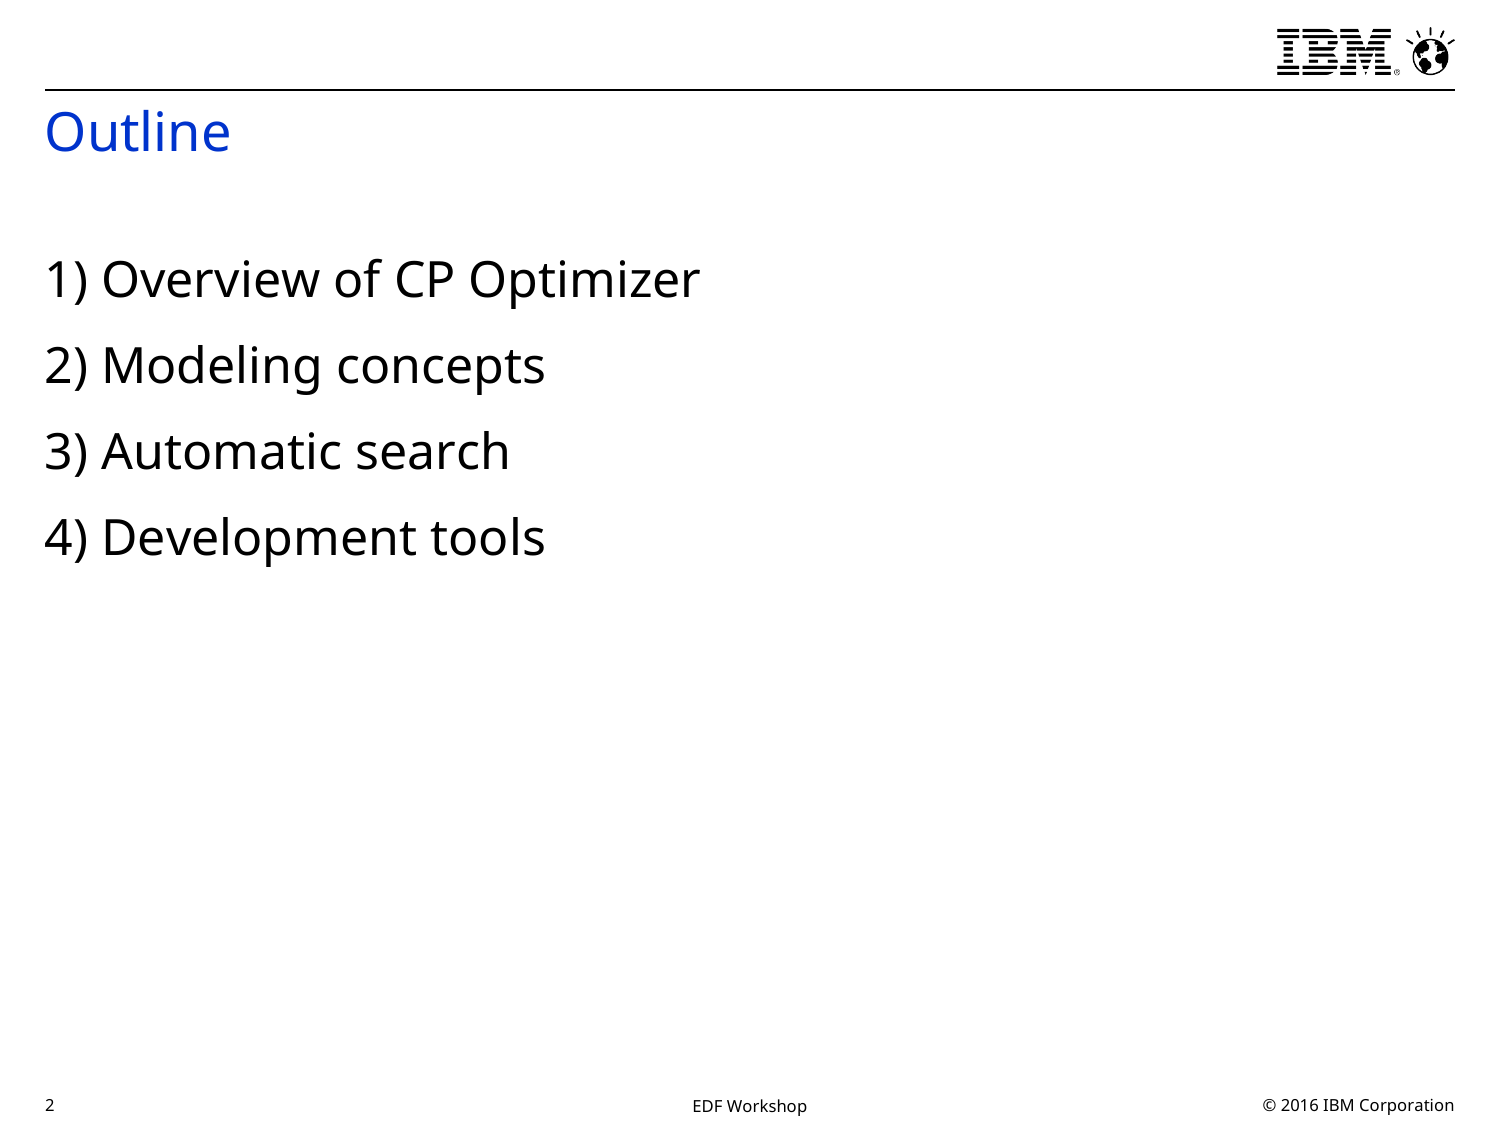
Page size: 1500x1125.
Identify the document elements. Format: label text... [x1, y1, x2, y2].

list Overview of CP Optimizer Modeling concepts Automatic search Development tools [29, 239, 1455, 1066]
picture [1260, 10, 1468, 90]
title Outline [29, 97, 1455, 203]
